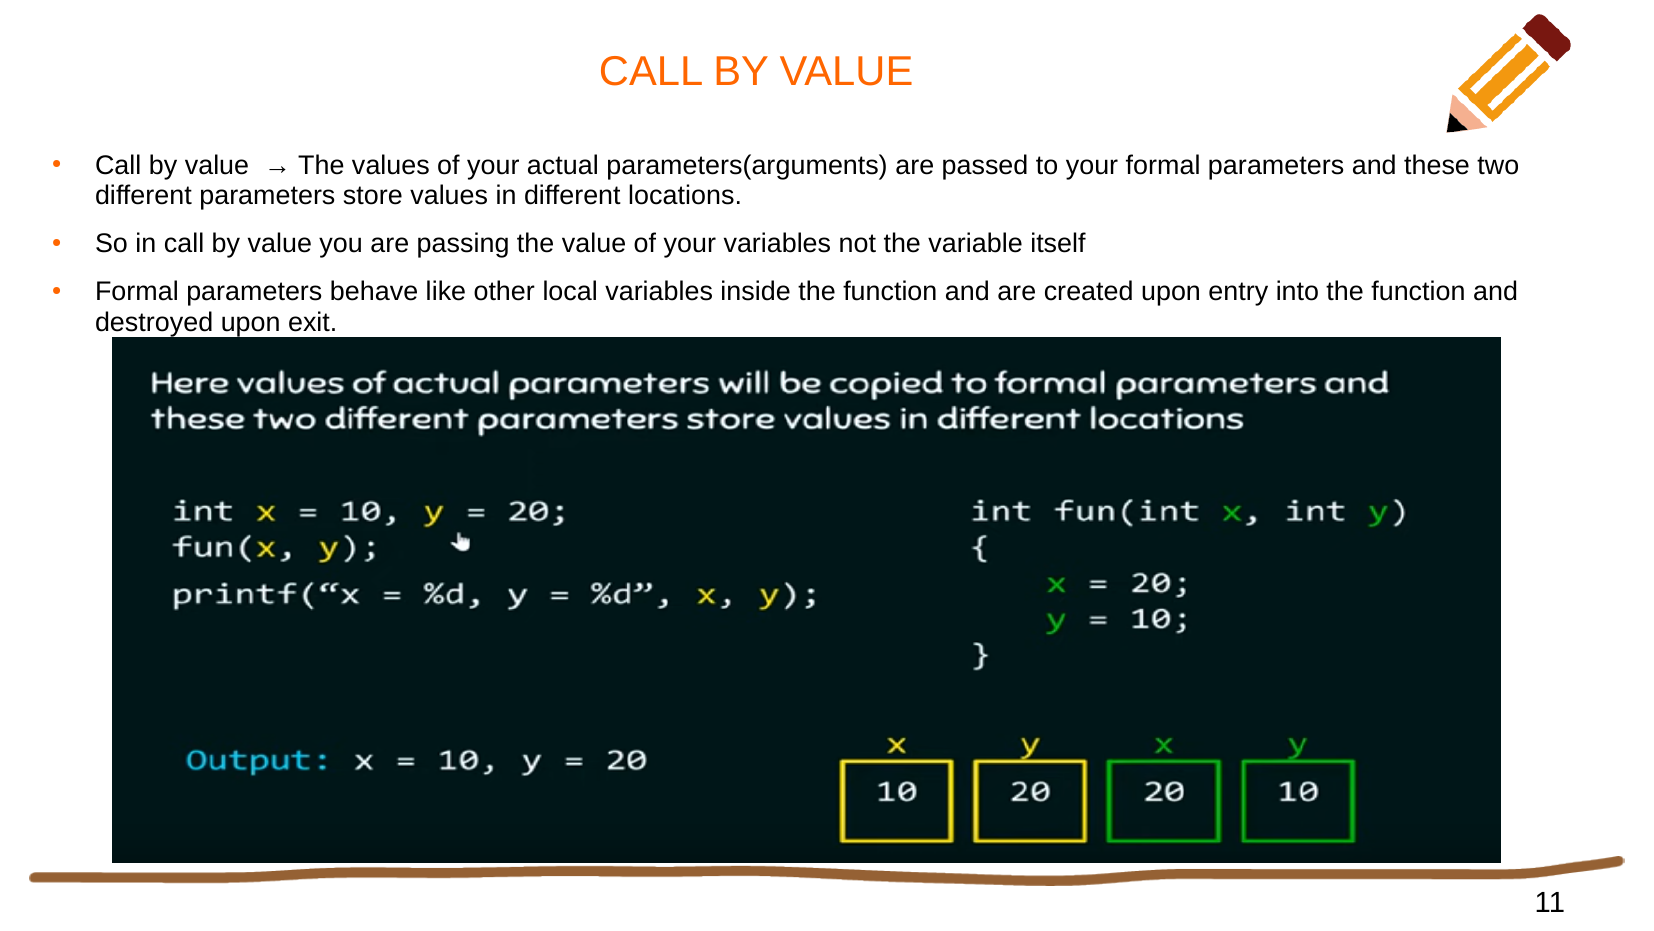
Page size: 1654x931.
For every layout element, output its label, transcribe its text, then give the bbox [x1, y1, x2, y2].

picture [1446, 14, 1571, 133]
title CALL BY VALUE [88, 29, 1447, 113]
picture [29, 337, 1625, 886]
list Call by value → The values of your actual parameters(arguments) are passed to your formal parameters and these two different parameters store values in different locations. So in call by value you are passing the value of your variables not the variable itself Formal parameters behave like other local variables inside the function and are created upon entry into the function and destroyed upon exit. [37, 150, 1524, 338]
